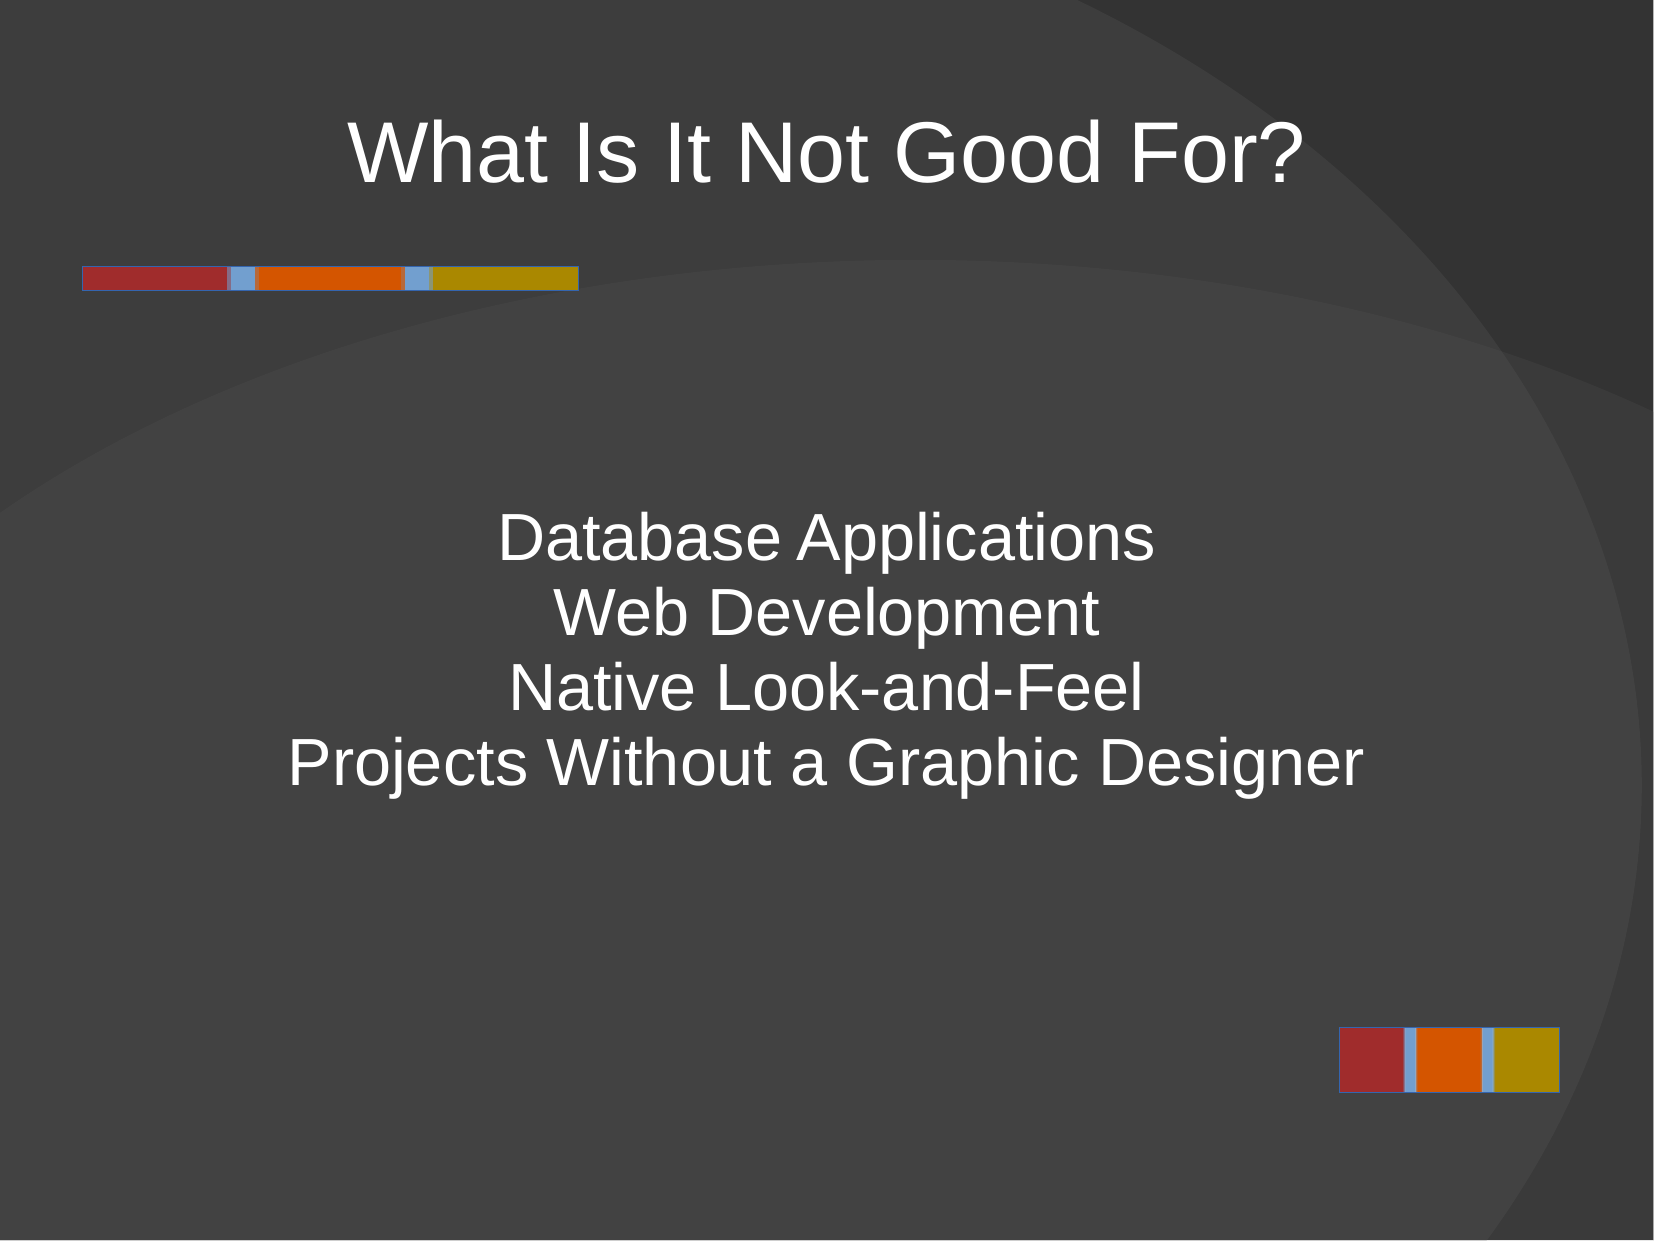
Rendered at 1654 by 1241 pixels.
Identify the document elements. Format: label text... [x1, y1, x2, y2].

title What Is It Not Good For? [82, 49, 1571, 257]
picture [83, 267, 578, 290]
subtitle Database Applications Web Development Native Look-and-Feel Projects Without a Graphic Designer [82, 290, 1571, 1010]
picture [1340, 1028, 1559, 1092]
